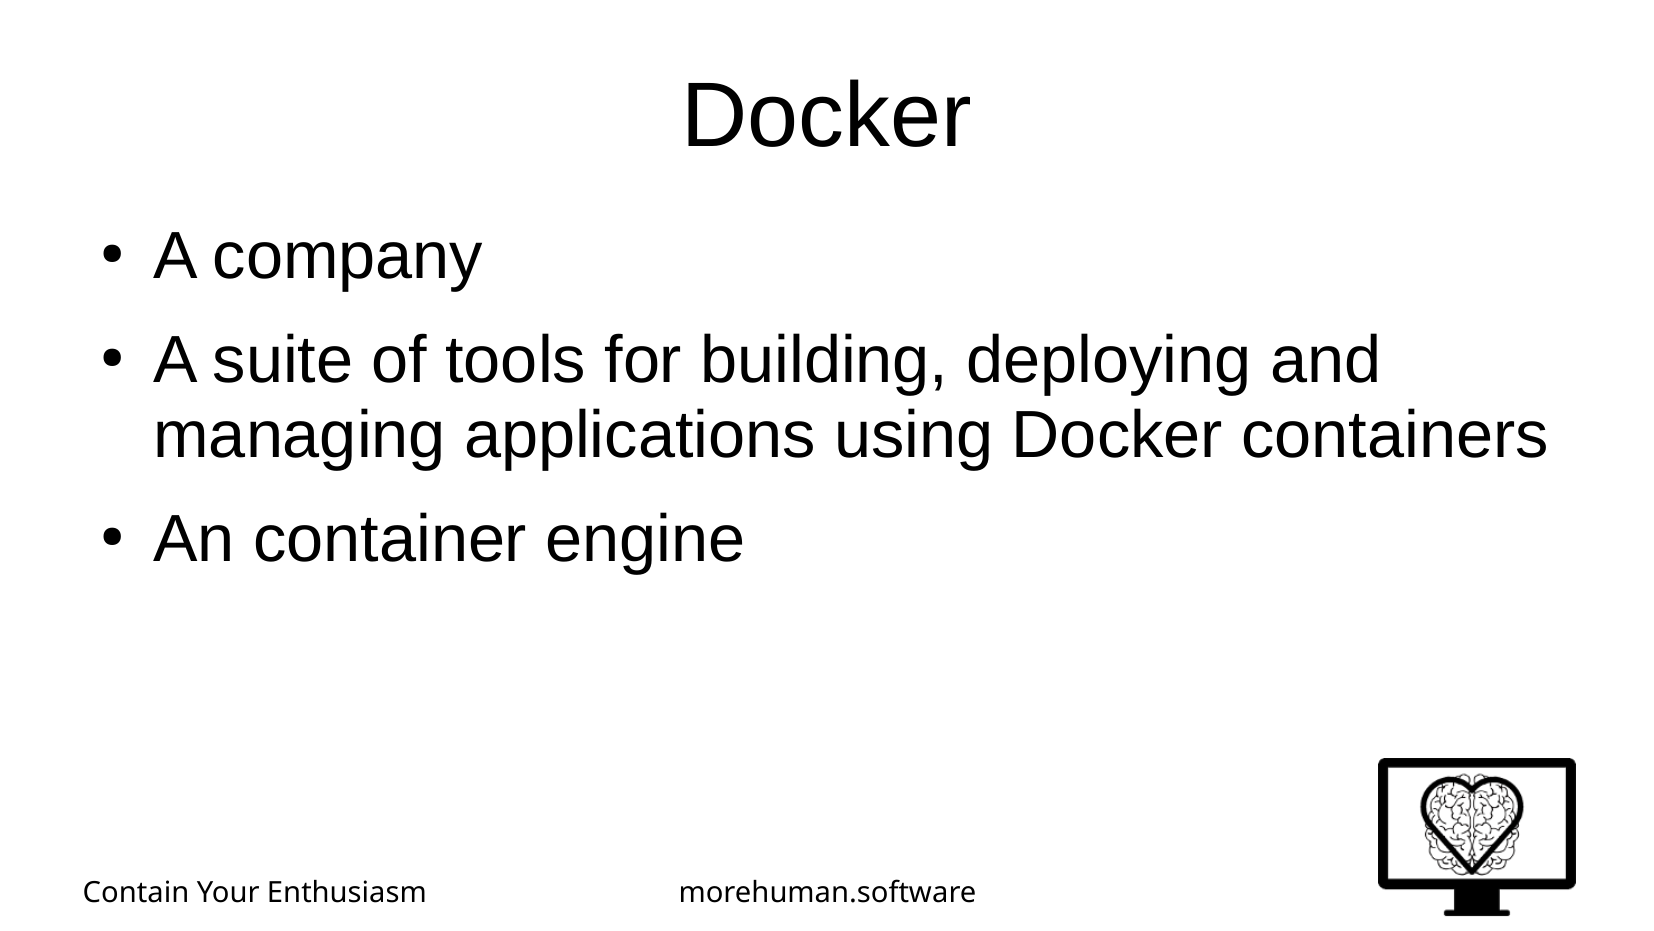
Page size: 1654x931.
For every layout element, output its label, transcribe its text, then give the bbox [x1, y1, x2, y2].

picture [1378, 758, 1576, 925]
list A company A suite of tools for building, deploying and managing applications using Docker containers An container engine [82, 217, 1571, 758]
title Docker [82, 37, 1571, 193]
